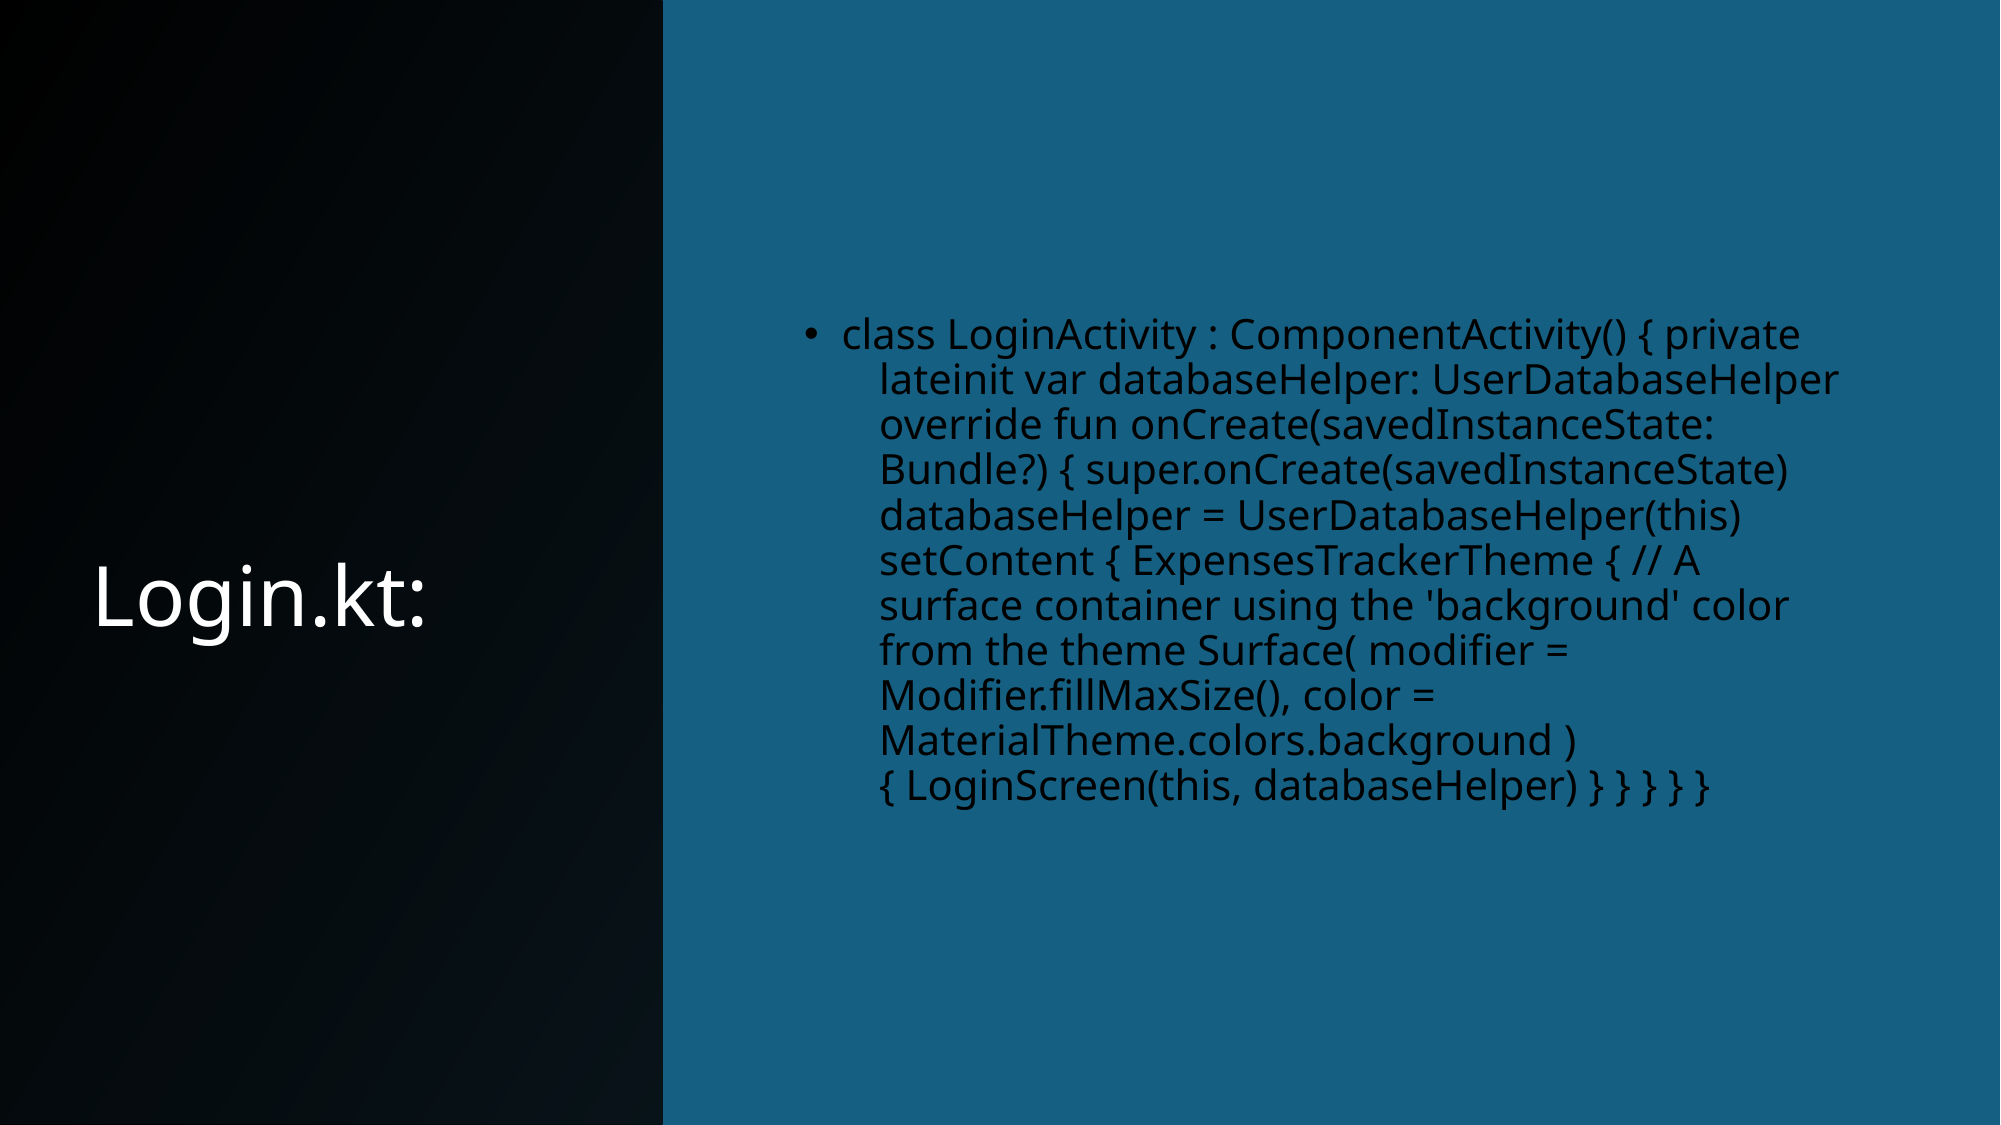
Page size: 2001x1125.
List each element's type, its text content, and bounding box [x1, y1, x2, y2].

title Login.kt: [76, 96, 602, 652]
text_box [0, 0, 2000, 1125]
list class LoginActivity : ComponentActivity() { private lateinit var databaseHelper: UserDatabaseHelper override fun onCreate(savedInstanceState: Bundle?) { super.onCreate(savedInstanceState) databaseHelper = UserDatabaseHelper(this) setContent { ExpensesTrackerTheme { // A surface container using the 'background' color from the theme Surface( modifier = Modifier.fillMaxSize(), color = MaterialTheme.colors.background ) { LoginScreen(this, databaseHelper) } } } } } [789, 106, 1865, 1017]
